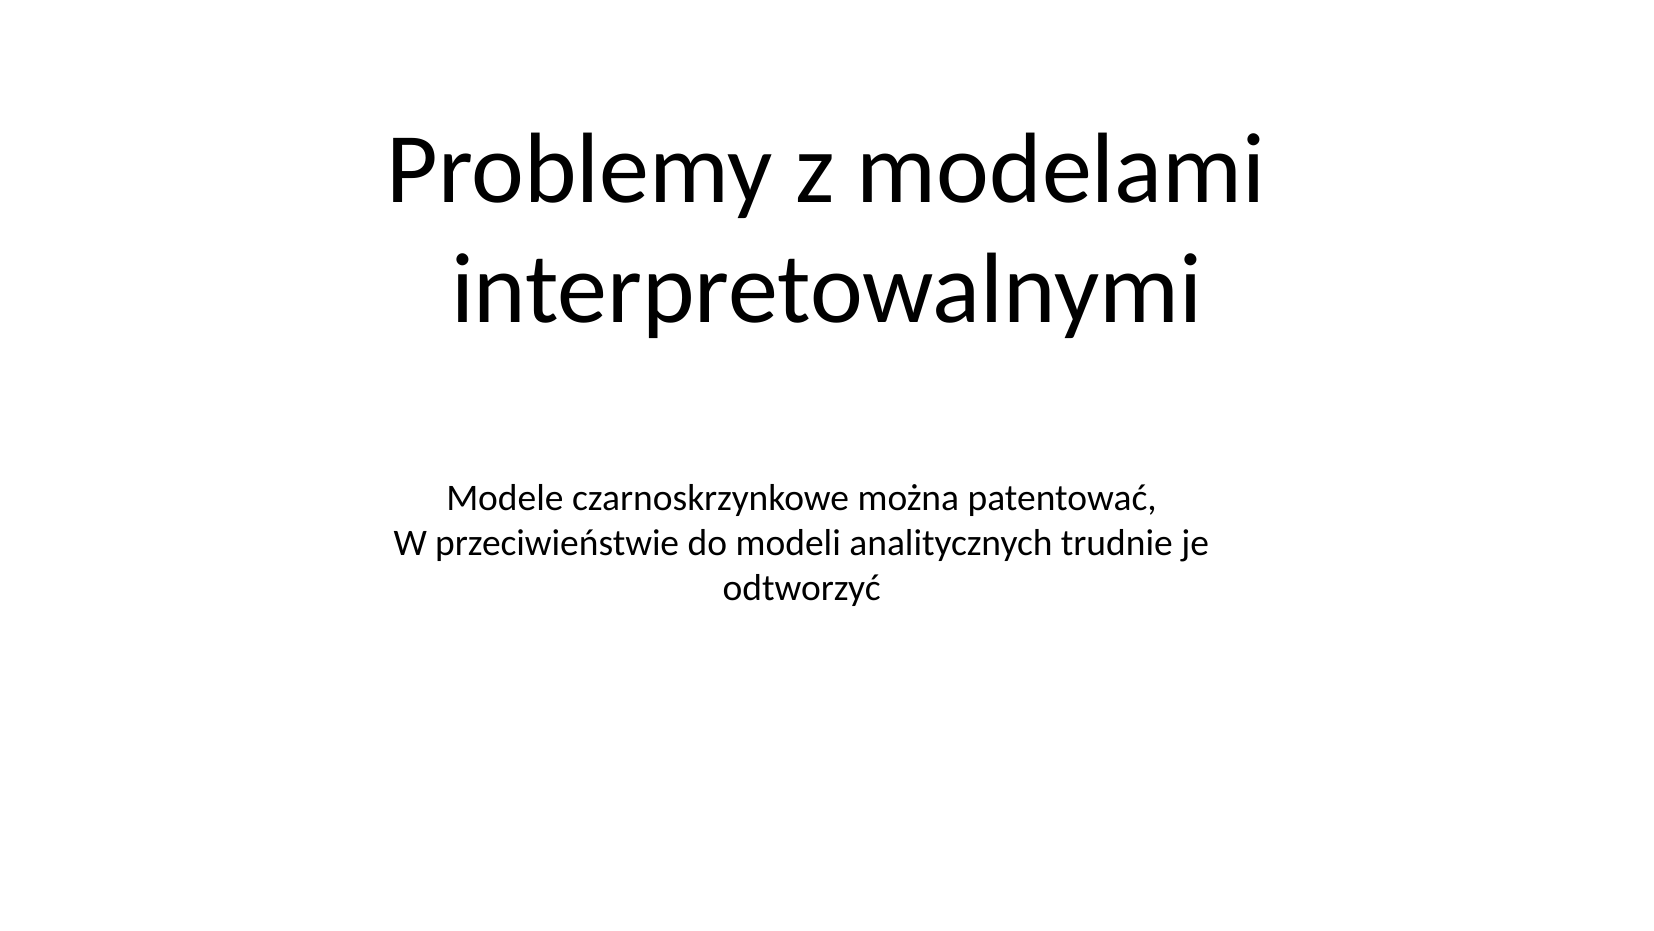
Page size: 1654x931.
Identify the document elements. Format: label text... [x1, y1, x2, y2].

text_box Problemy z modelami interpretowalnymi [311, 95, 1343, 353]
text_box Modele czarnoskrzynkowe można patentować, W przeciwieństwie do modeli analitycznych trudnie je odtworzyć [373, 465, 1231, 617]
